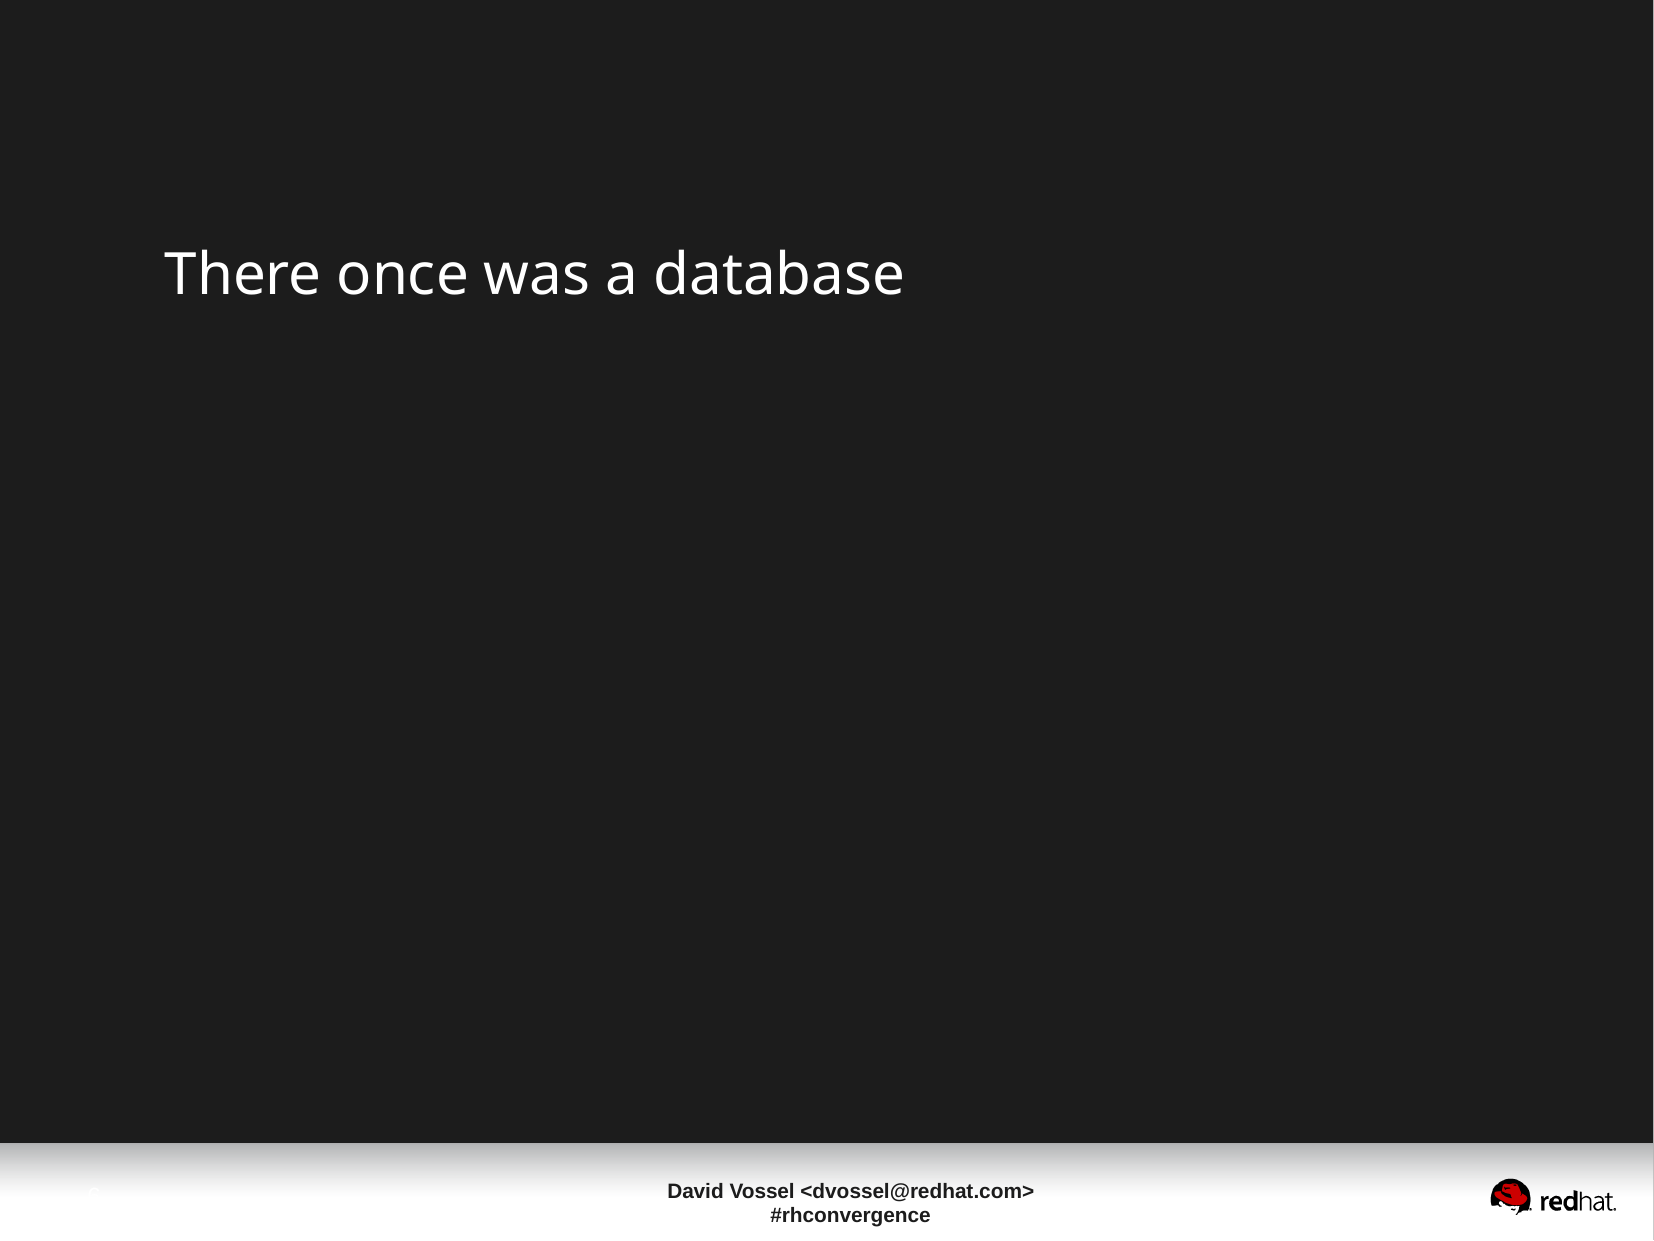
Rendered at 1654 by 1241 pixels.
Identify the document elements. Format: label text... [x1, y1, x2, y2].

picture [0, 1143, 1654, 1241]
text_box There once was a database [150, 225, 938, 316]
